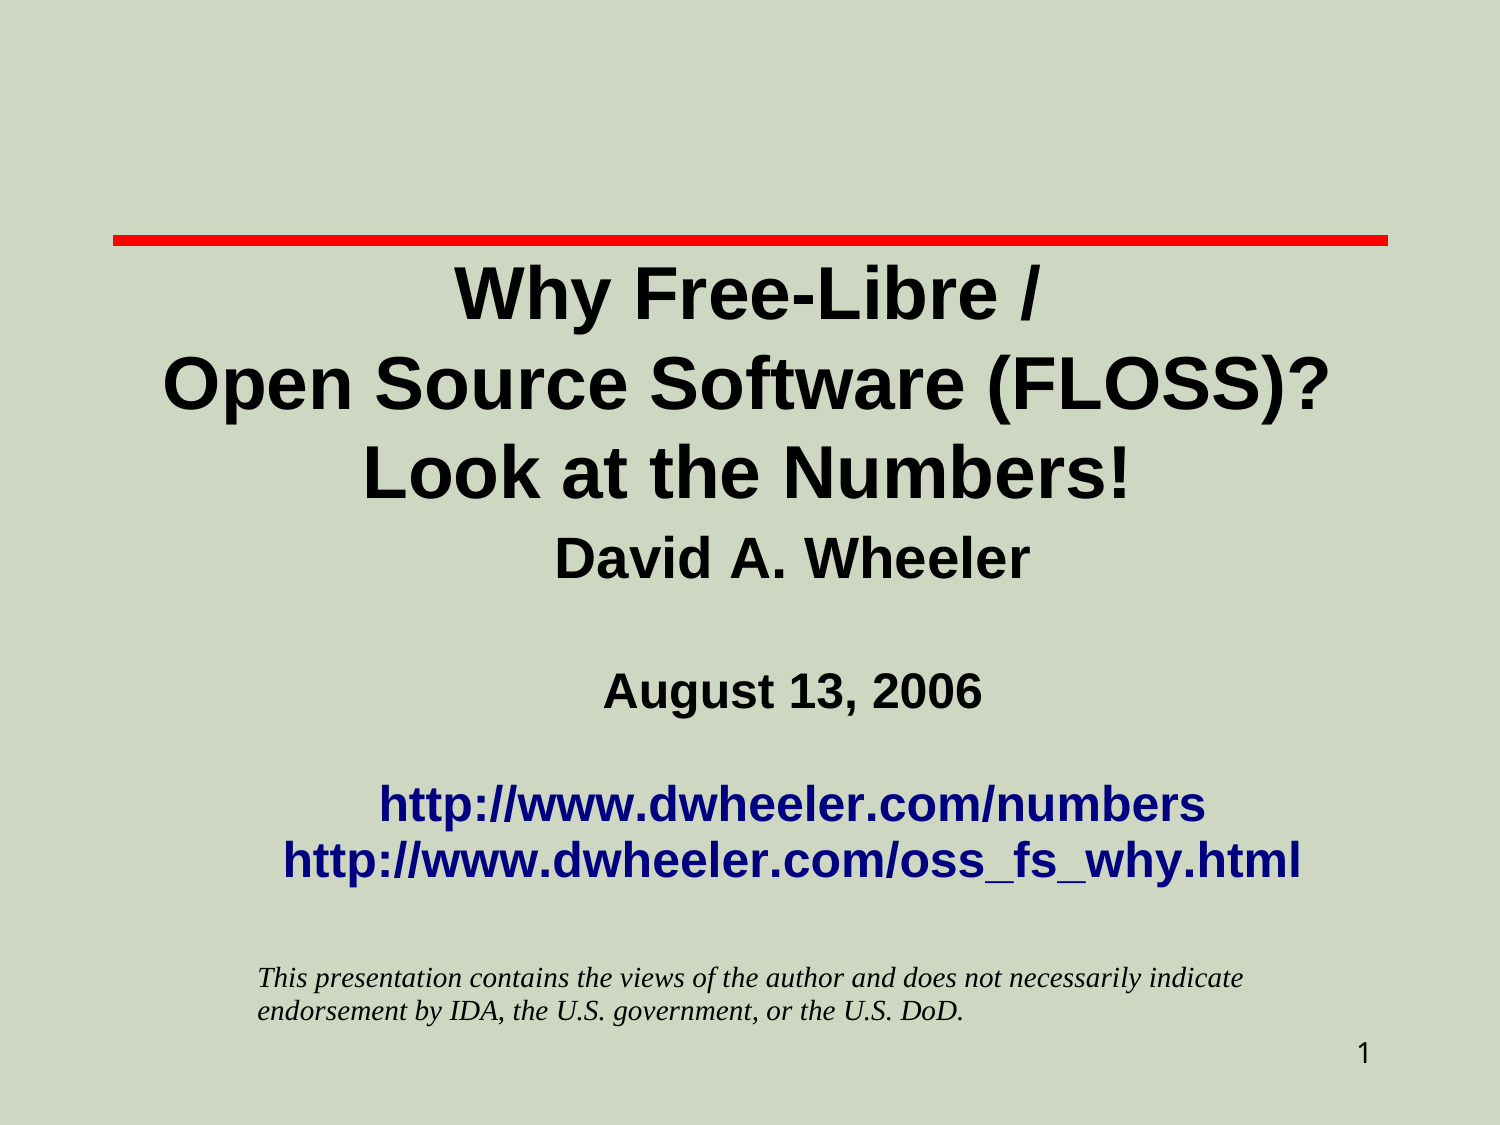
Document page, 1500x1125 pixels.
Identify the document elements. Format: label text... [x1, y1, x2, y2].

subtitle David A. Wheeler August 13, 2006 http://www.dwheeler.com/numbers http://www.dwheeler.com/oss_fs_why.html [186, 526, 1325, 903]
title Why Free-Libre / Open Source Software (FLOSS)? Look at the Numbers! [41, 240, 1455, 520]
text_box This presentation contains the views of the author and does not necessarily indicate endorsement by IDA, the U.S. government, or the U.S. DoD. [242, 951, 1278, 1037]
